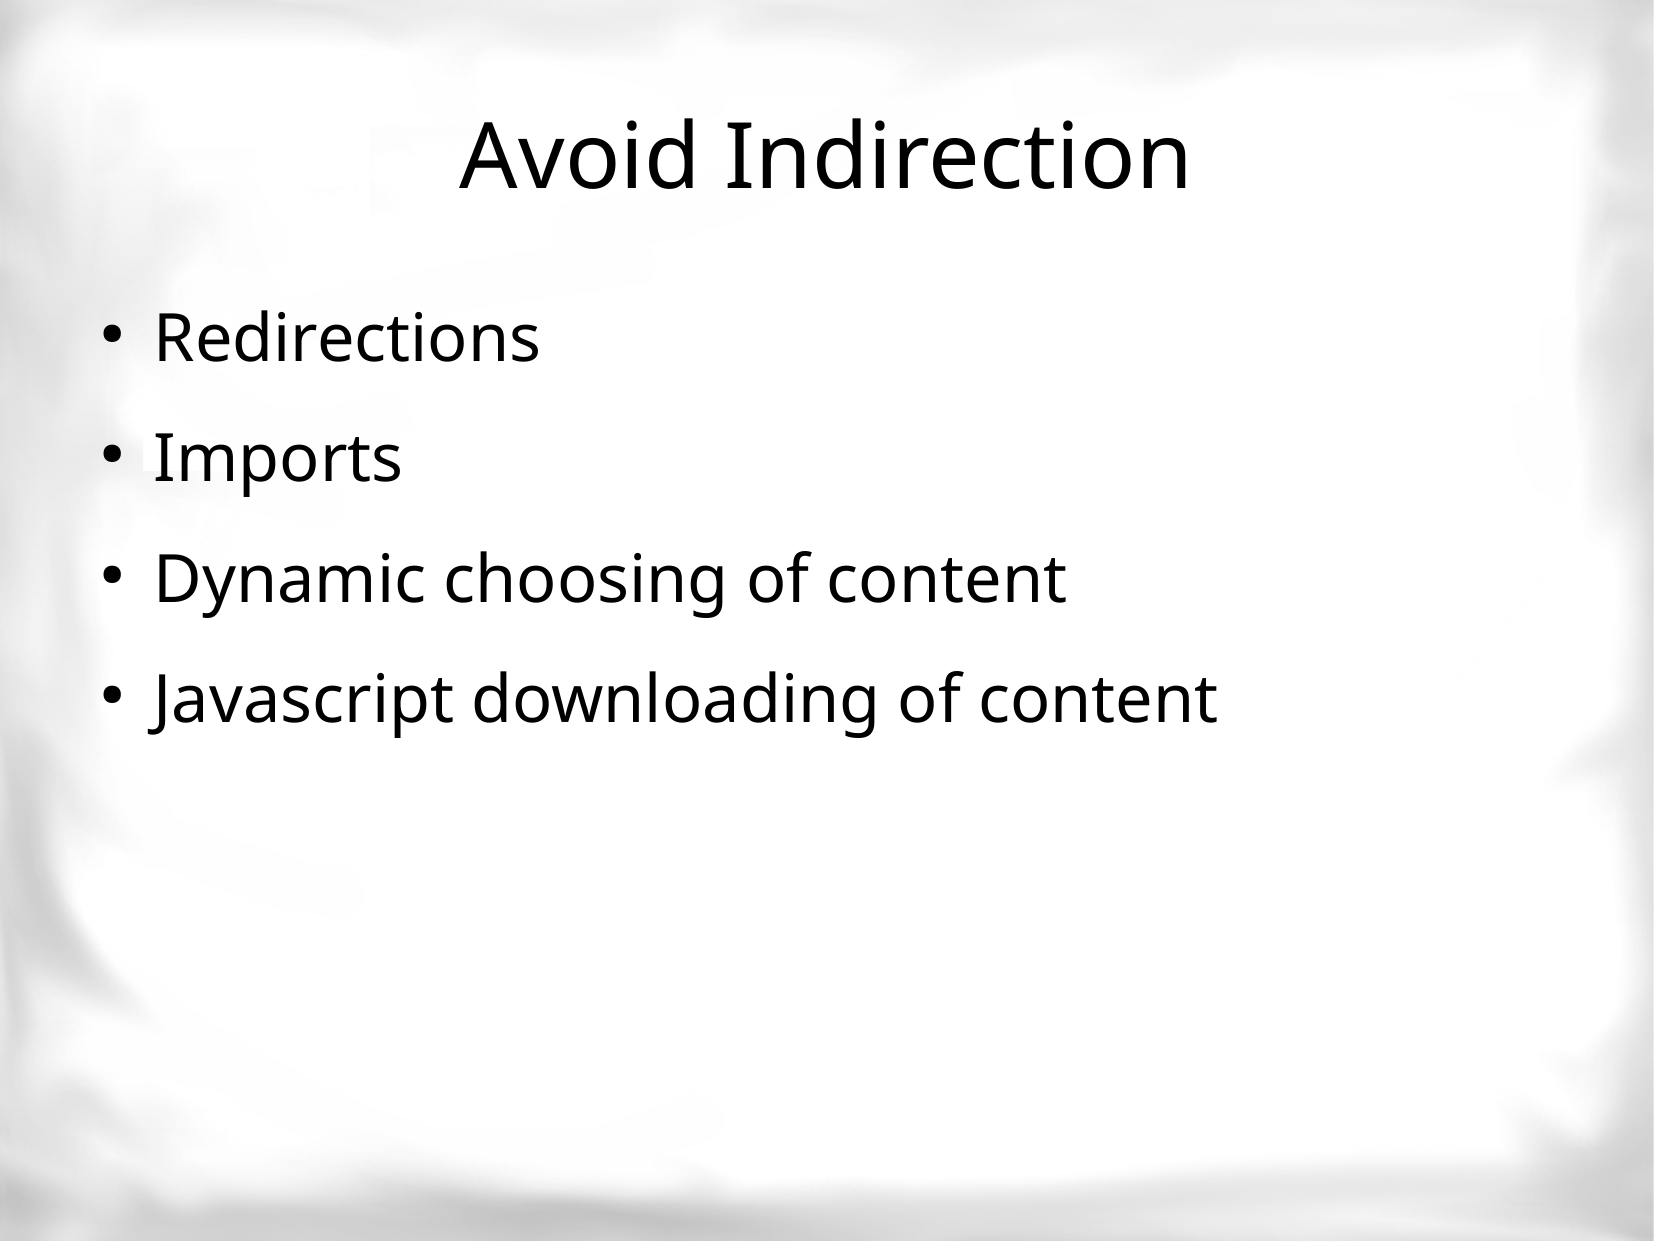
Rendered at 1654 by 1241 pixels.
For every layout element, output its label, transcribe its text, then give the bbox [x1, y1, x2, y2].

title Avoid Indirection [82, 49, 1571, 257]
picture [0, 0, 1654, 1241]
list Redirections Imports Dynamic choosing of content Javascript downloading of content [82, 290, 1571, 1010]
